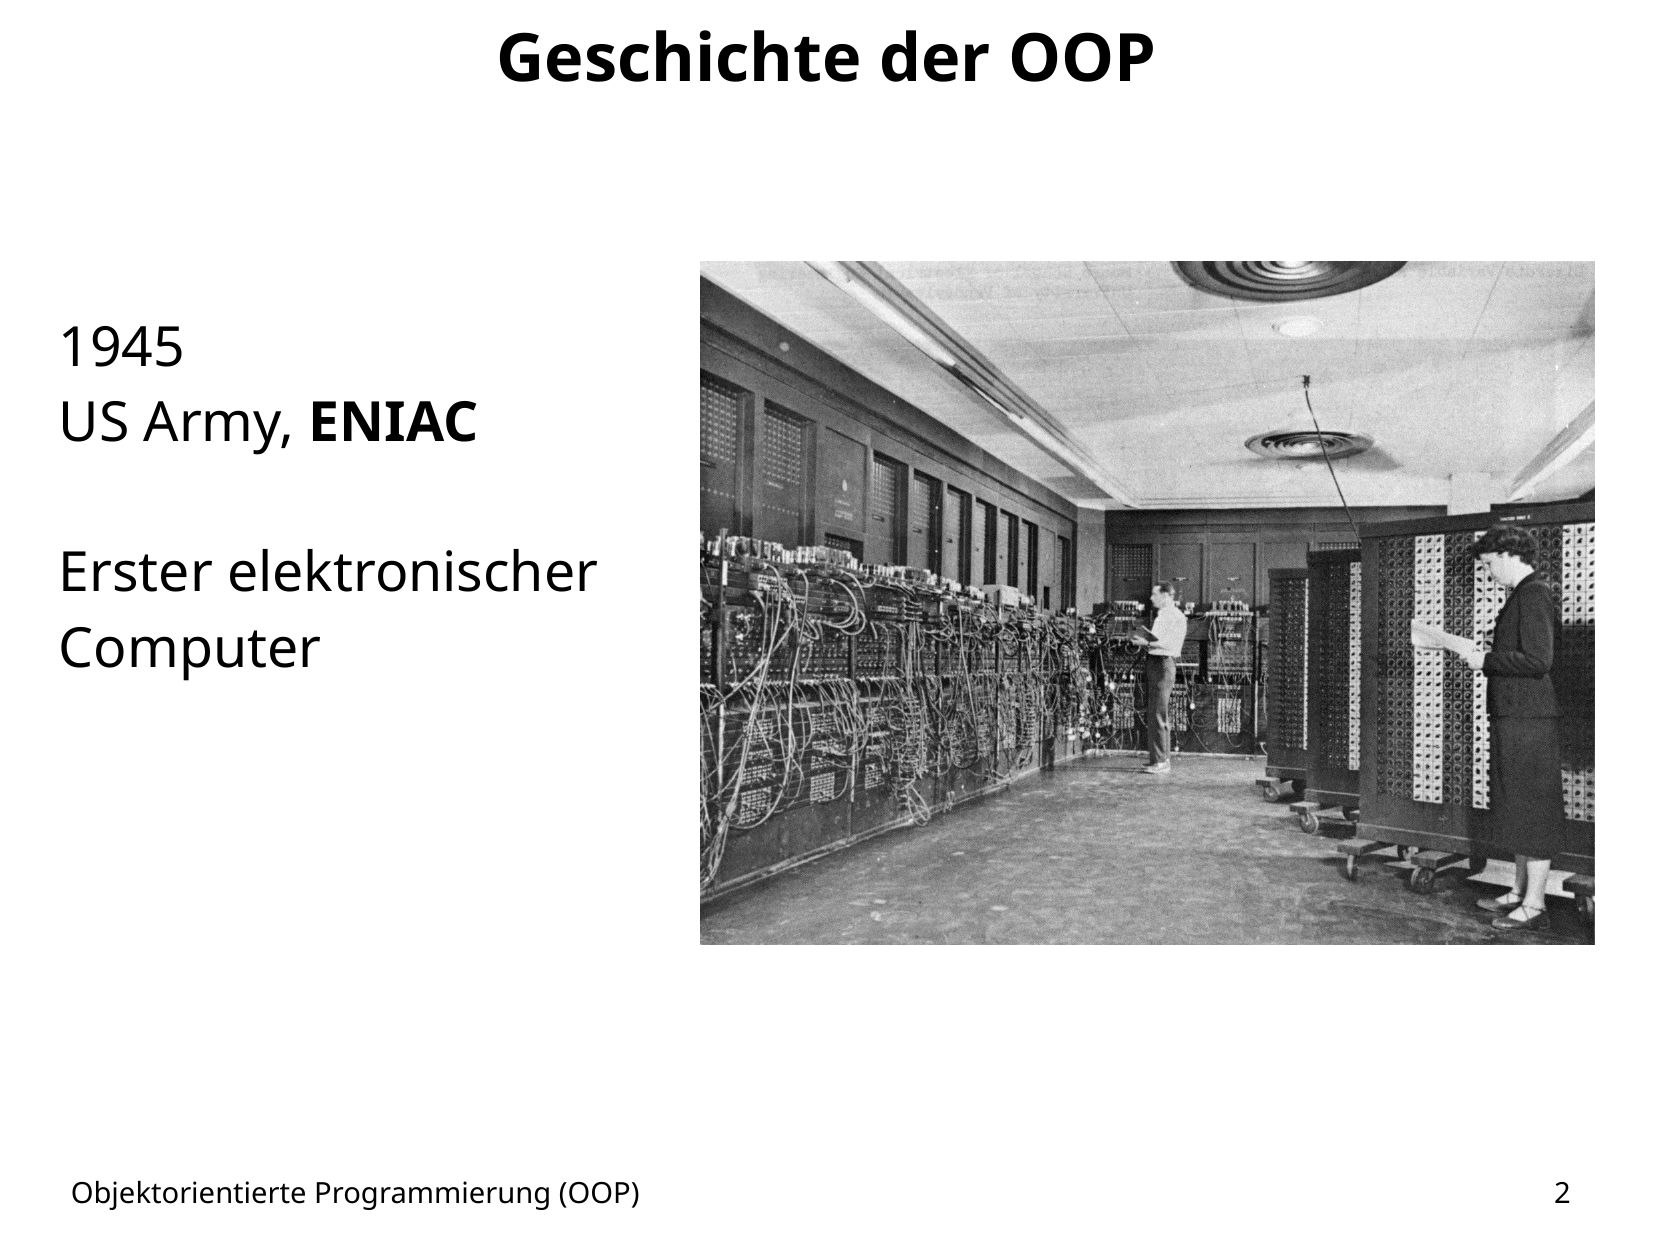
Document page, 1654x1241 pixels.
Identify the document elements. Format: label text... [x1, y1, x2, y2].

title Geschichte der OOP [0, 5, 1654, 107]
list 1945 US Army, ENIAC Erster elektronischer Computer [59, 307, 700, 686]
picture [700, 261, 1595, 945]
